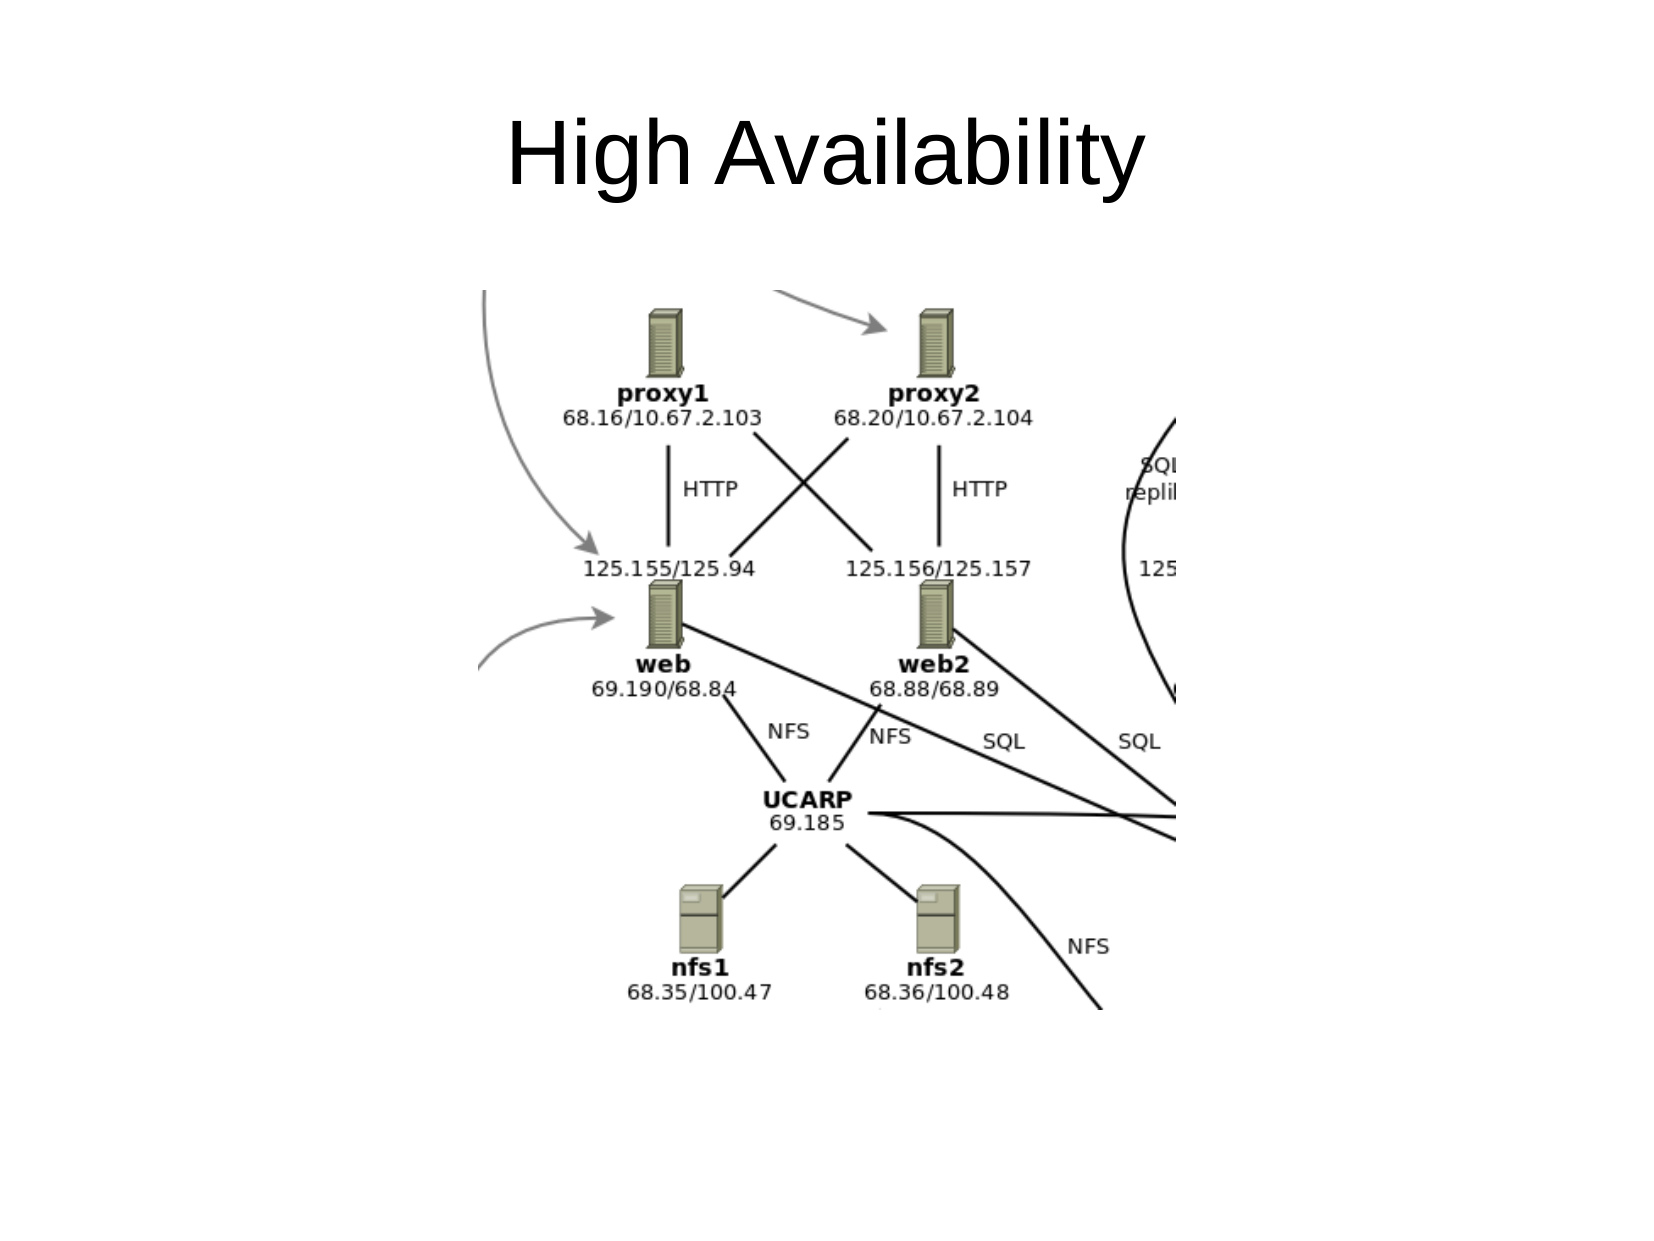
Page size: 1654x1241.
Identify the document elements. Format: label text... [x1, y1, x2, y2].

title High Availability [82, 49, 1571, 257]
picture [478, 290, 1176, 1010]
